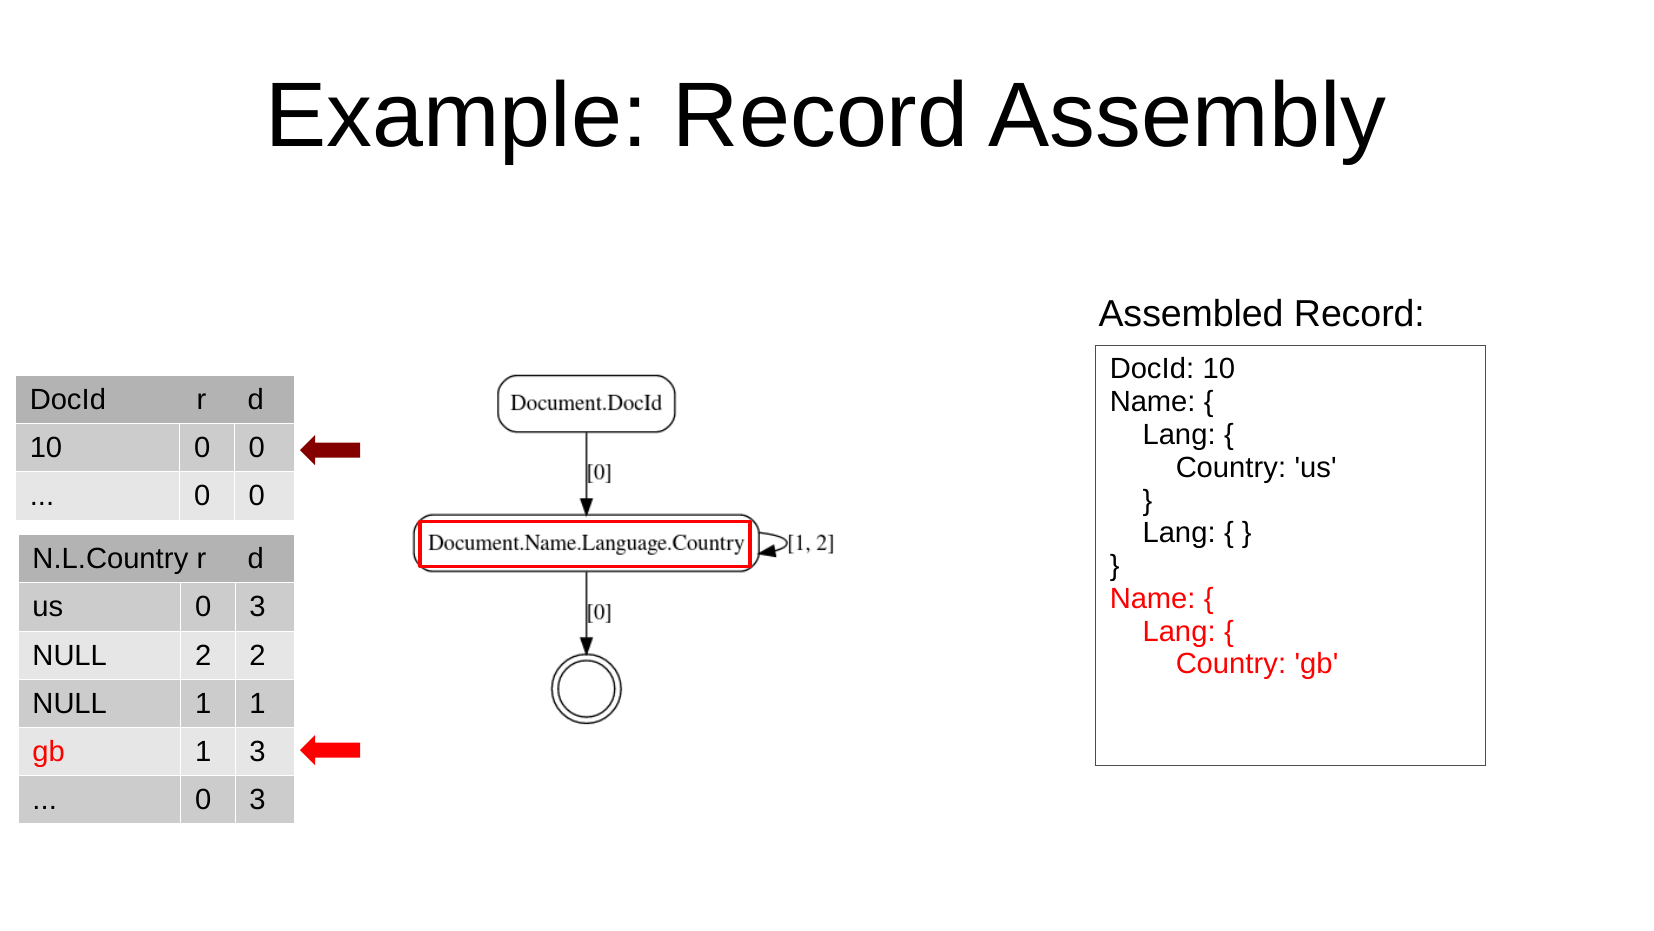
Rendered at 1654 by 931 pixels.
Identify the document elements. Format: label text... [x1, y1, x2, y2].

table_cell 0 [235, 424, 294, 471]
table_cell 1 [181, 728, 235, 775]
table_cell NULL [19, 680, 180, 727]
table_cell ... [16, 472, 179, 520]
text_box [300, 735, 361, 766]
table_cell ... [19, 776, 180, 823]
table_cell 0 [181, 776, 235, 823]
text_box [300, 435, 361, 466]
table_header N.L.Country r d [19, 535, 294, 582]
table_cell us [19, 583, 180, 631]
table_cell NULL [19, 632, 180, 679]
picture [408, 369, 841, 730]
table_cell 3 [236, 776, 294, 823]
table_cell 3 [236, 728, 294, 775]
text_box Assembled Record: [1083, 285, 1441, 342]
table_cell 1 [236, 680, 294, 727]
table_cell 1 [181, 680, 235, 727]
table_cell 0 [181, 583, 235, 631]
table_cell 0 [180, 424, 234, 471]
title Example: Record Assembly [82, 37, 1571, 193]
table_cell gb [19, 728, 180, 775]
table_cell 2 [236, 632, 294, 679]
table_cell 2 [181, 632, 235, 679]
table_cell 10 [16, 424, 179, 471]
text_box DocId: 10 Name: { Lang: { Country: 'us' } Lang: { } } Name: { Lang: { Country: 'gb' [1095, 345, 1486, 766]
table_cell 0 [180, 472, 234, 520]
table_cell 0 [235, 472, 294, 520]
table_cell 3 [236, 583, 294, 631]
table_header DocId r d [16, 376, 294, 423]
